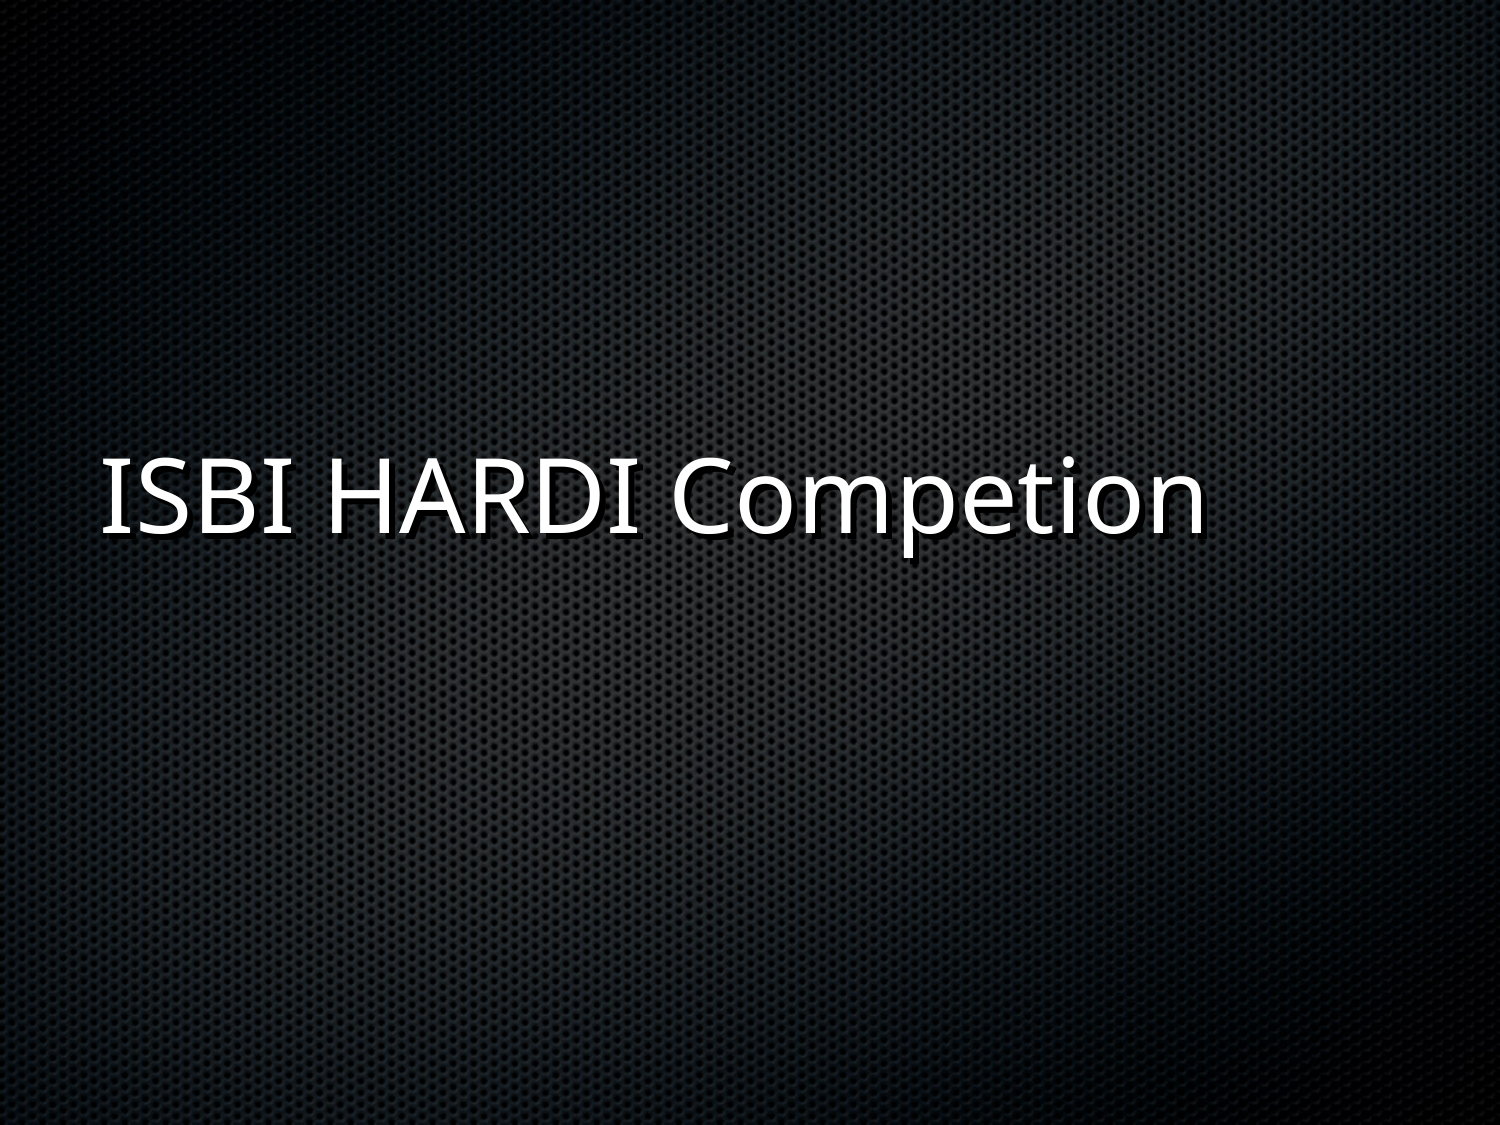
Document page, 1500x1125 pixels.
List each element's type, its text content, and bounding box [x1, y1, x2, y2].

title ISBI HARDI Competion [91, 158, 1396, 563]
picture [0, 0, 1500, 1125]
